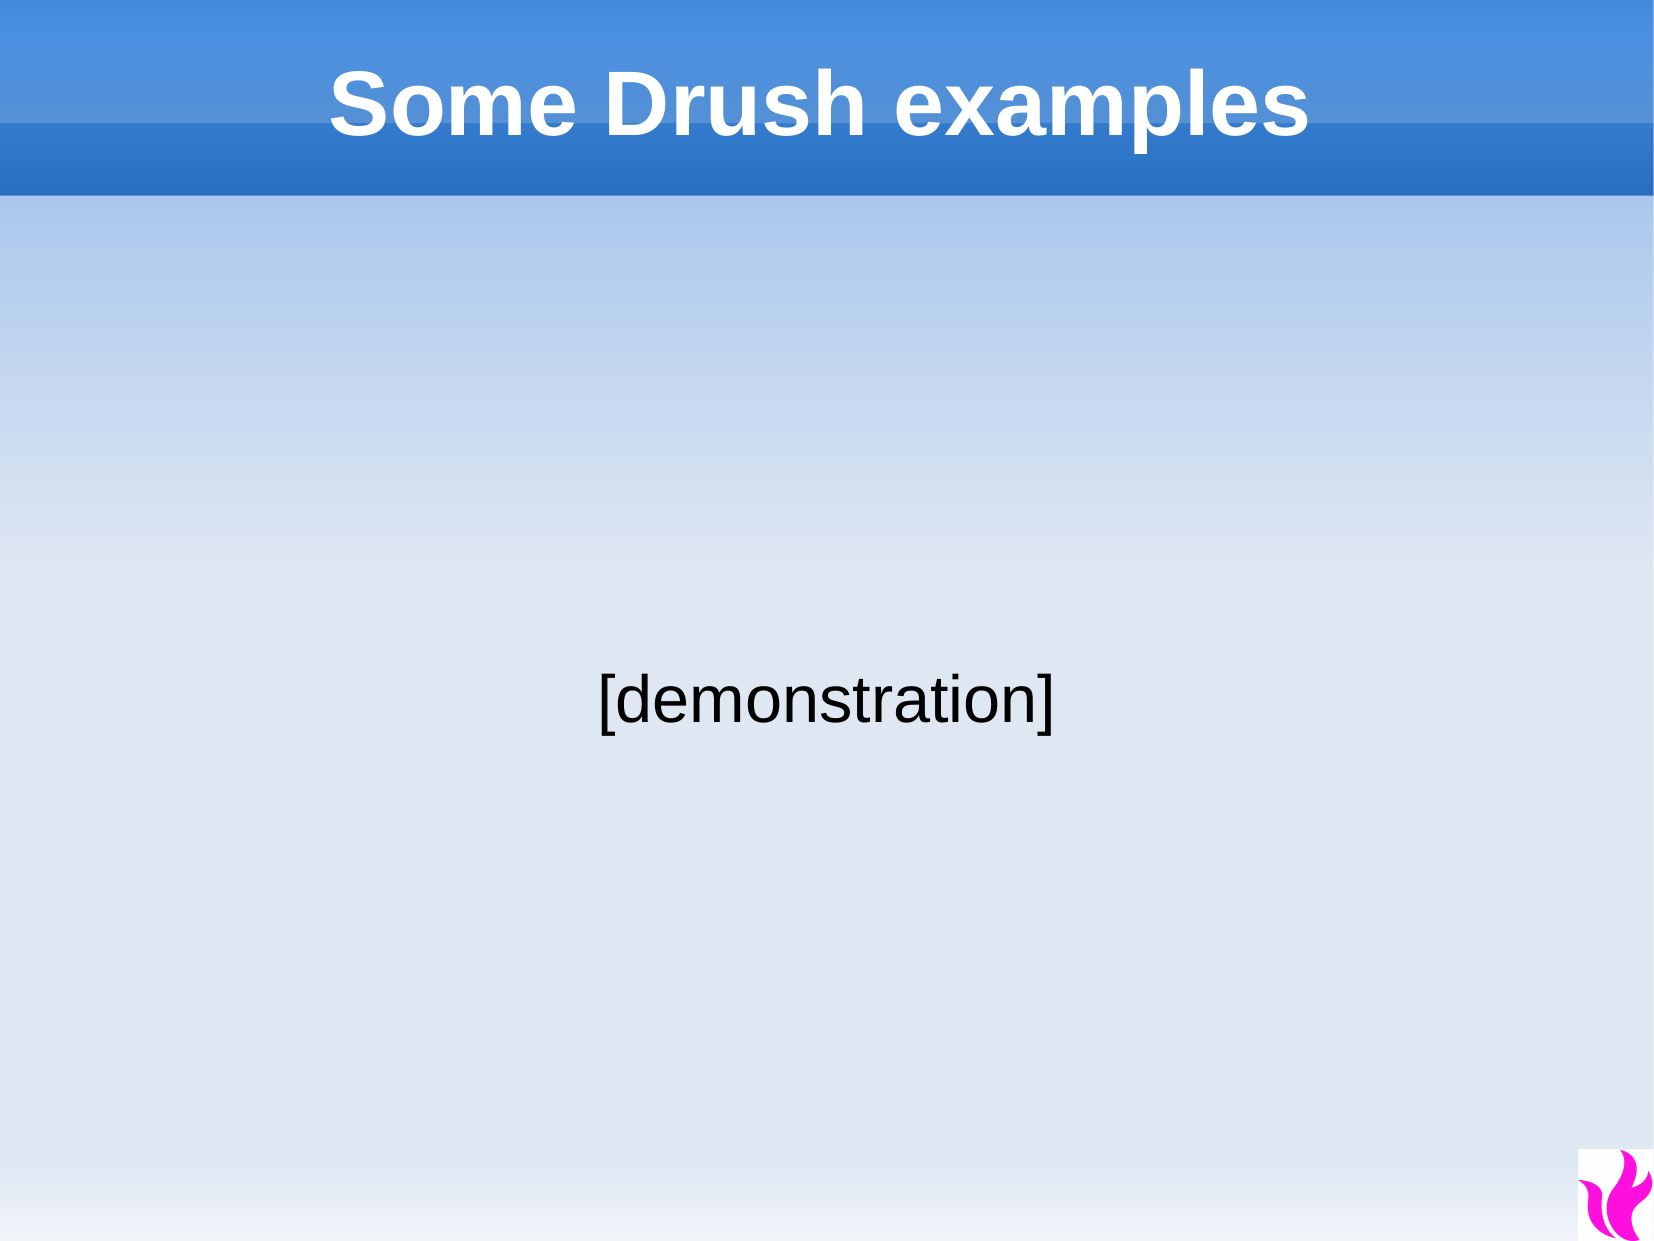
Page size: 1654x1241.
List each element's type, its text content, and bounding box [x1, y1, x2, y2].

title Some Drush examples [76, 7, 1565, 200]
picture [0, 0, 1654, 1241]
subtitle [demonstration] [82, 290, 1571, 1109]
